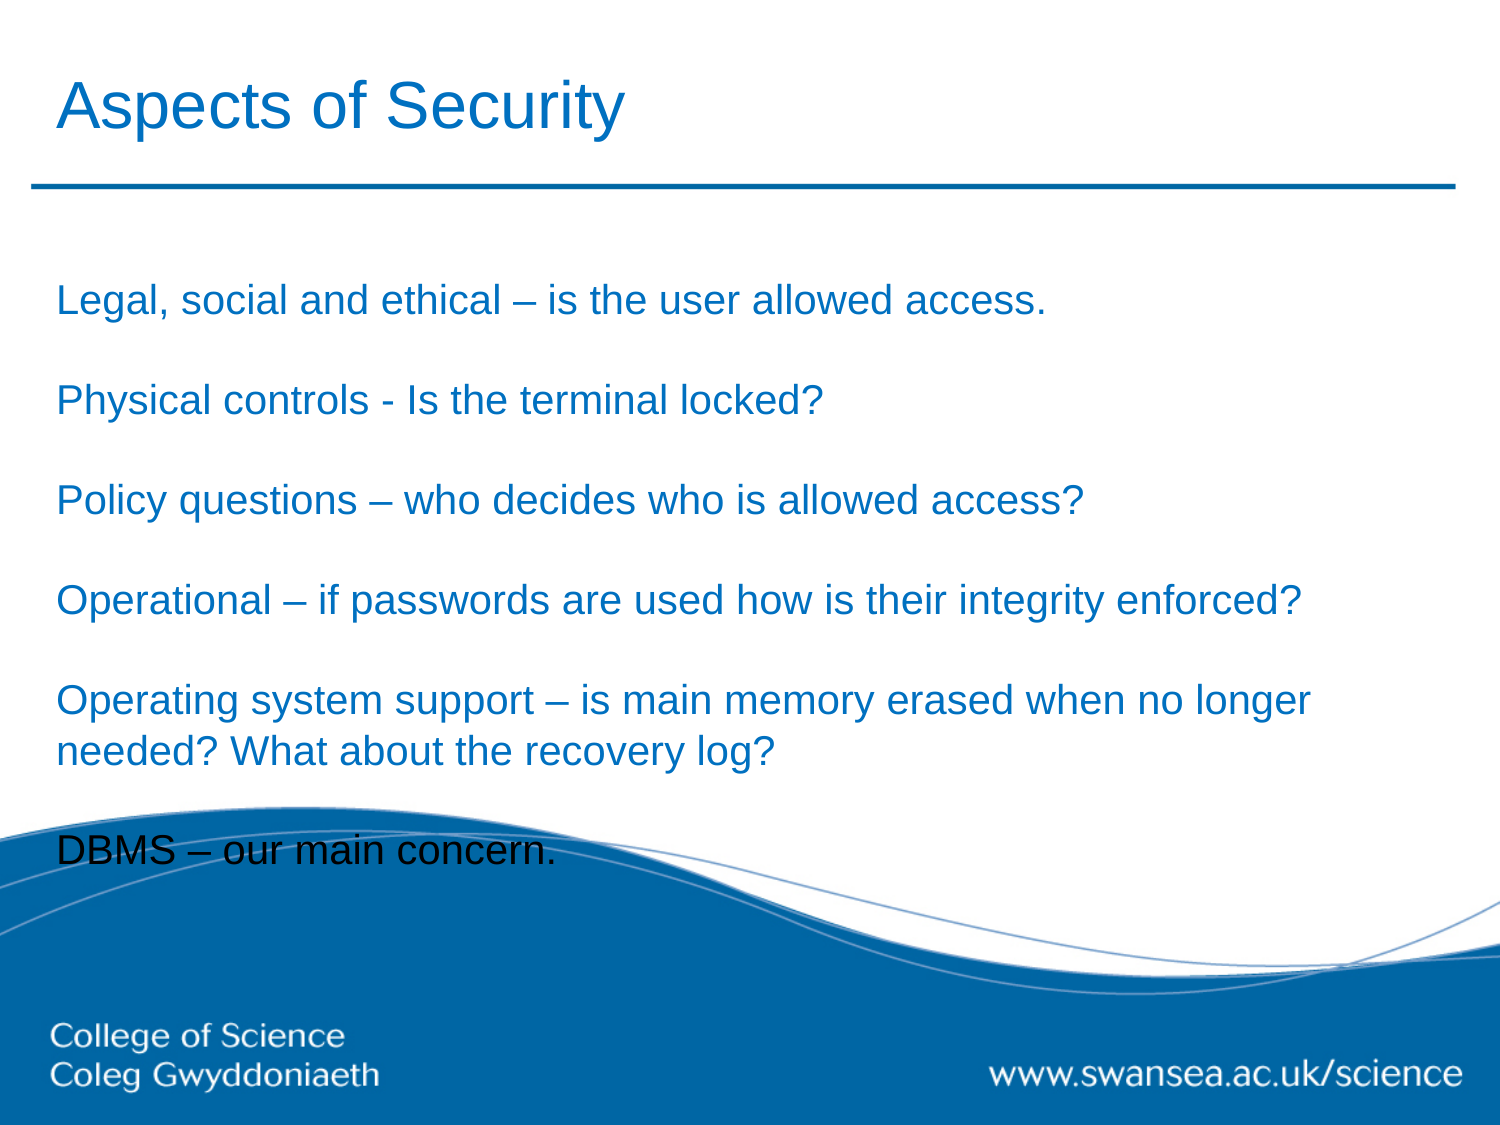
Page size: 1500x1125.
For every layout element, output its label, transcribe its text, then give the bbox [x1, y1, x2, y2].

text_box Aspects of Security [41, 54, 1164, 150]
text_box Legal, social and ethical – is the user allowed access. Physical controls - Is the terminal locked? Policy questions – who decides who is allowed access? Operational – if passwords are used how is their integrity enforced? Operating system support – is main memory erased when no longer needed? What about the recovery log? DBMS – our main concern. [41, 265, 1471, 881]
picture [0, 0, 1500, 1125]
